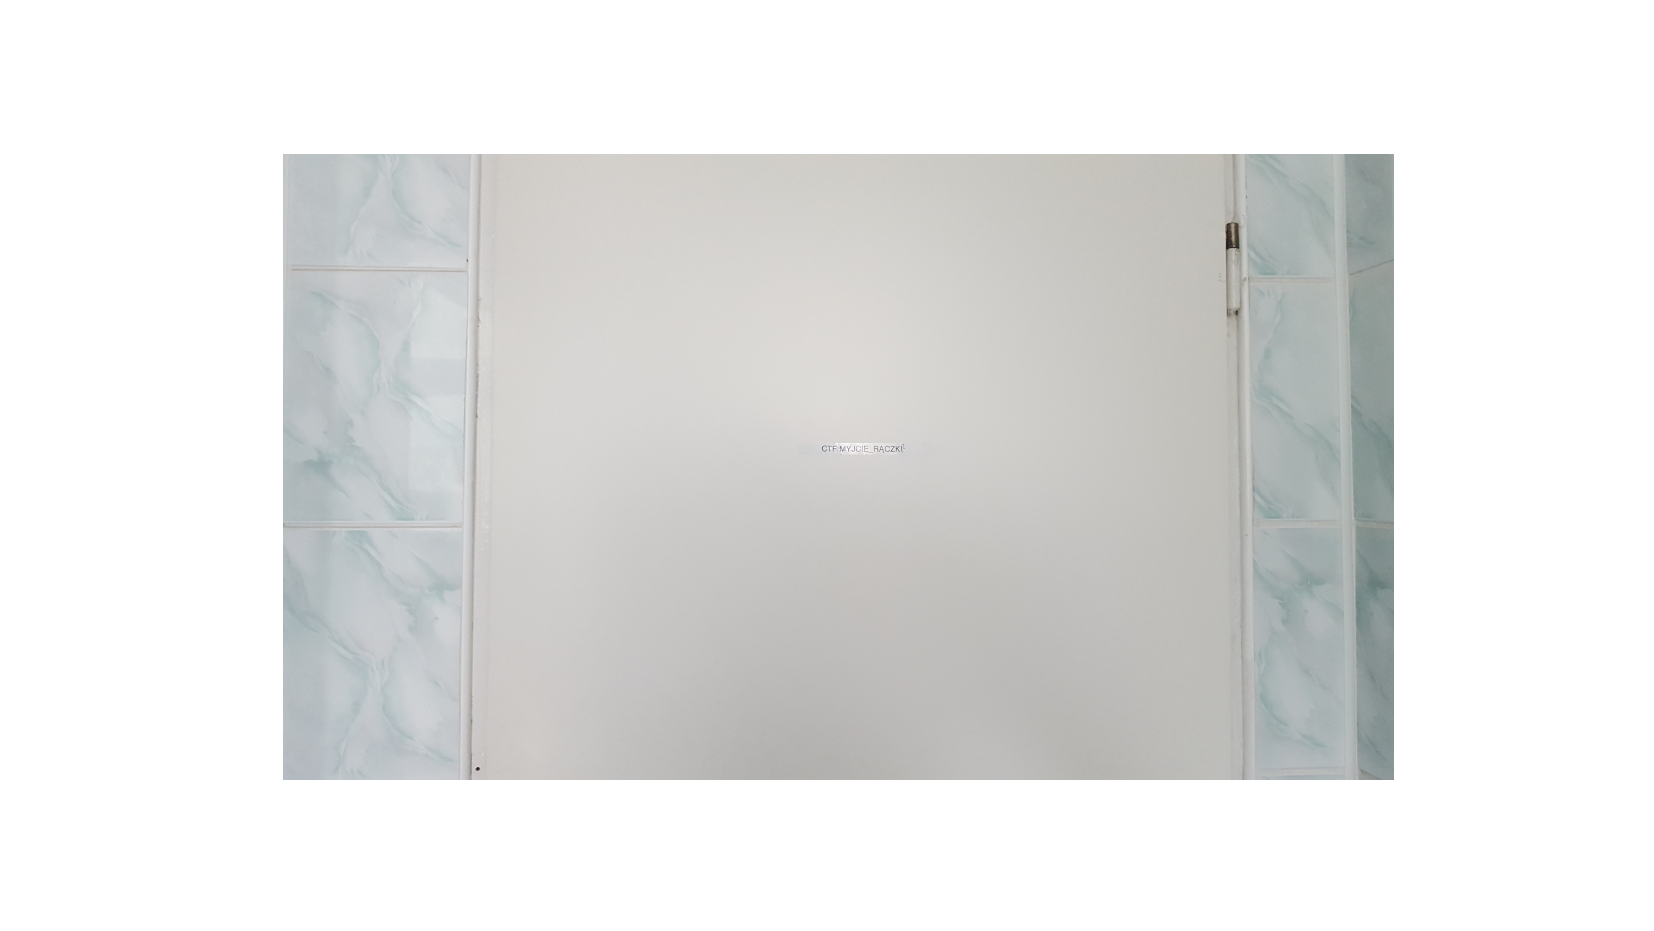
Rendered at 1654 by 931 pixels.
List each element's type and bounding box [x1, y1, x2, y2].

picture [283, 154, 1394, 780]
